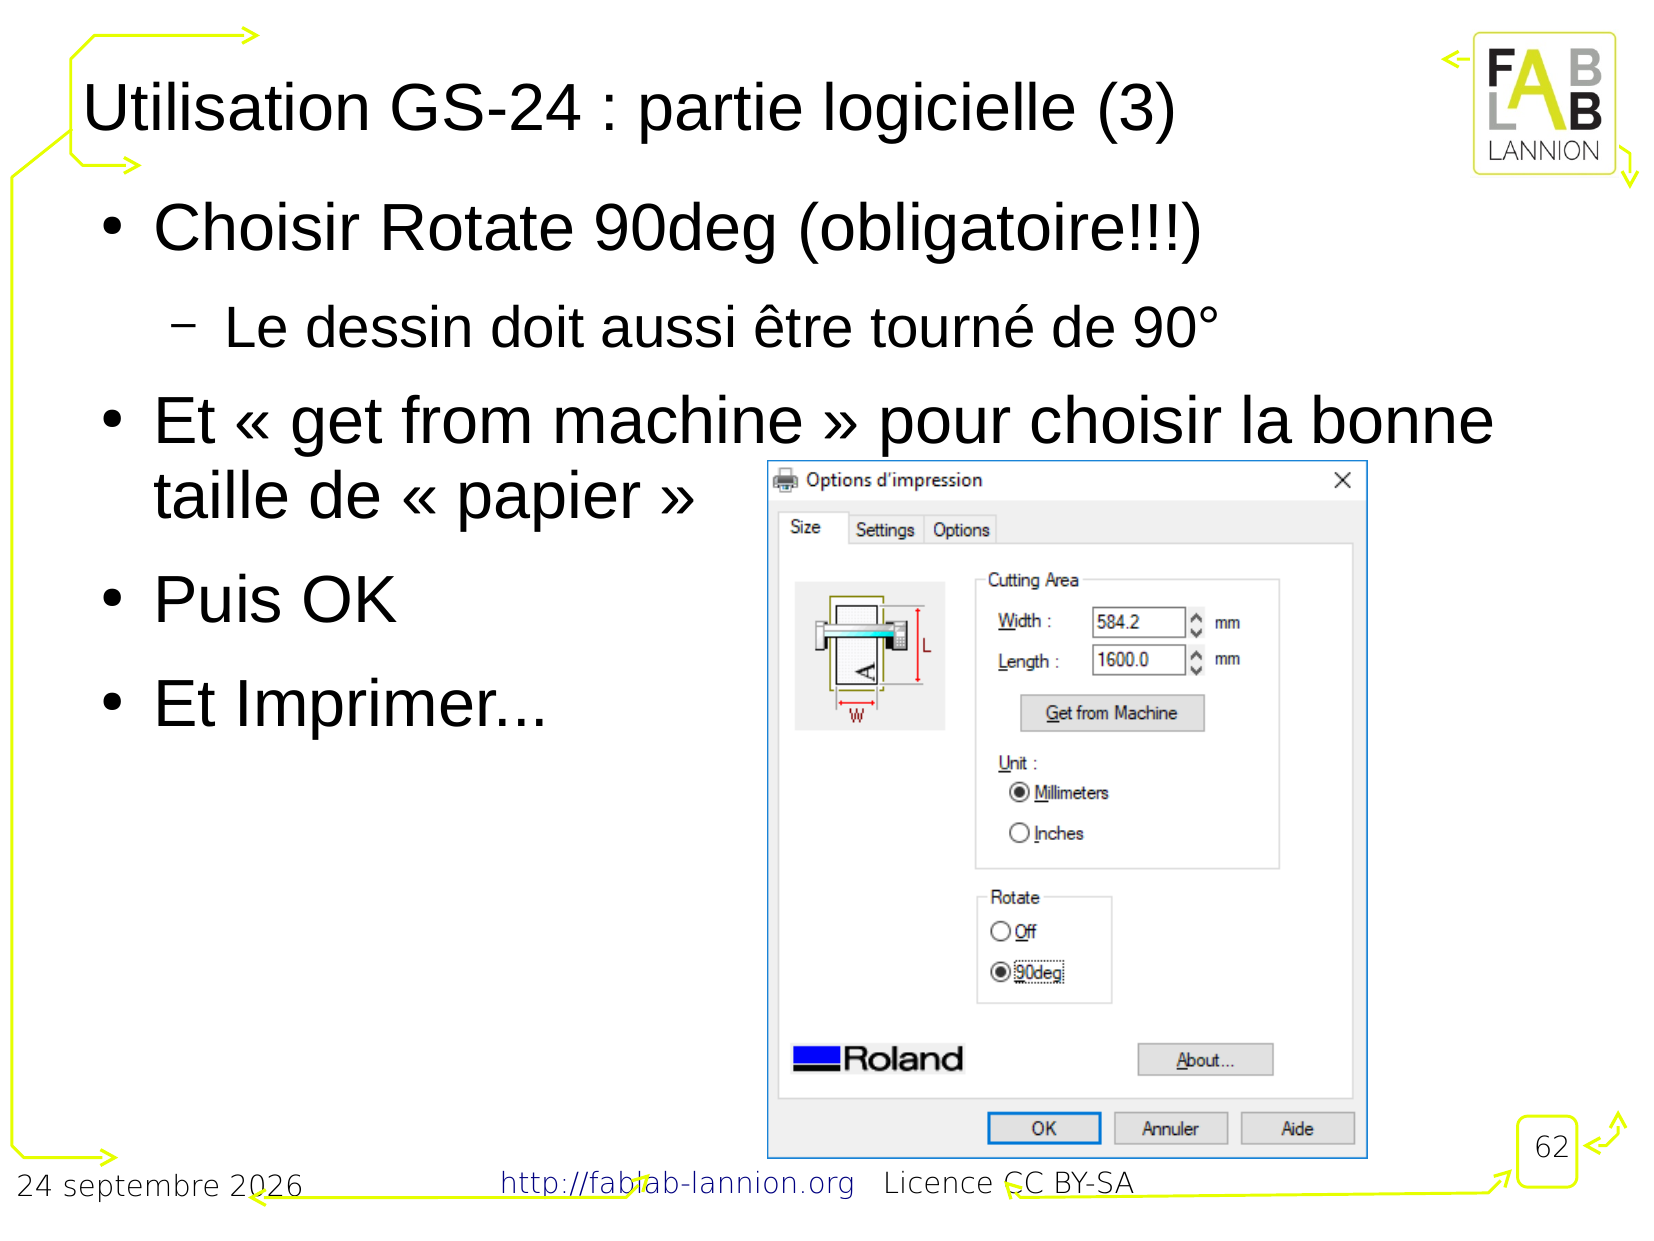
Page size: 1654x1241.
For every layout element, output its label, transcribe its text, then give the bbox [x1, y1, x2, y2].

picture [1470, 29, 1619, 178]
title Utilisation GS-24 : partie logicielle (3) [82, 49, 1441, 166]
picture [767, 460, 1368, 1160]
list Choisir Rotate 90deg (obligatoire!!!) Le dessin doit aussi être tourné de 90° Et « get from machine » pour choisir la bonne taille de « papier » Puis OK Et Imprimer... [82, 190, 1571, 910]
